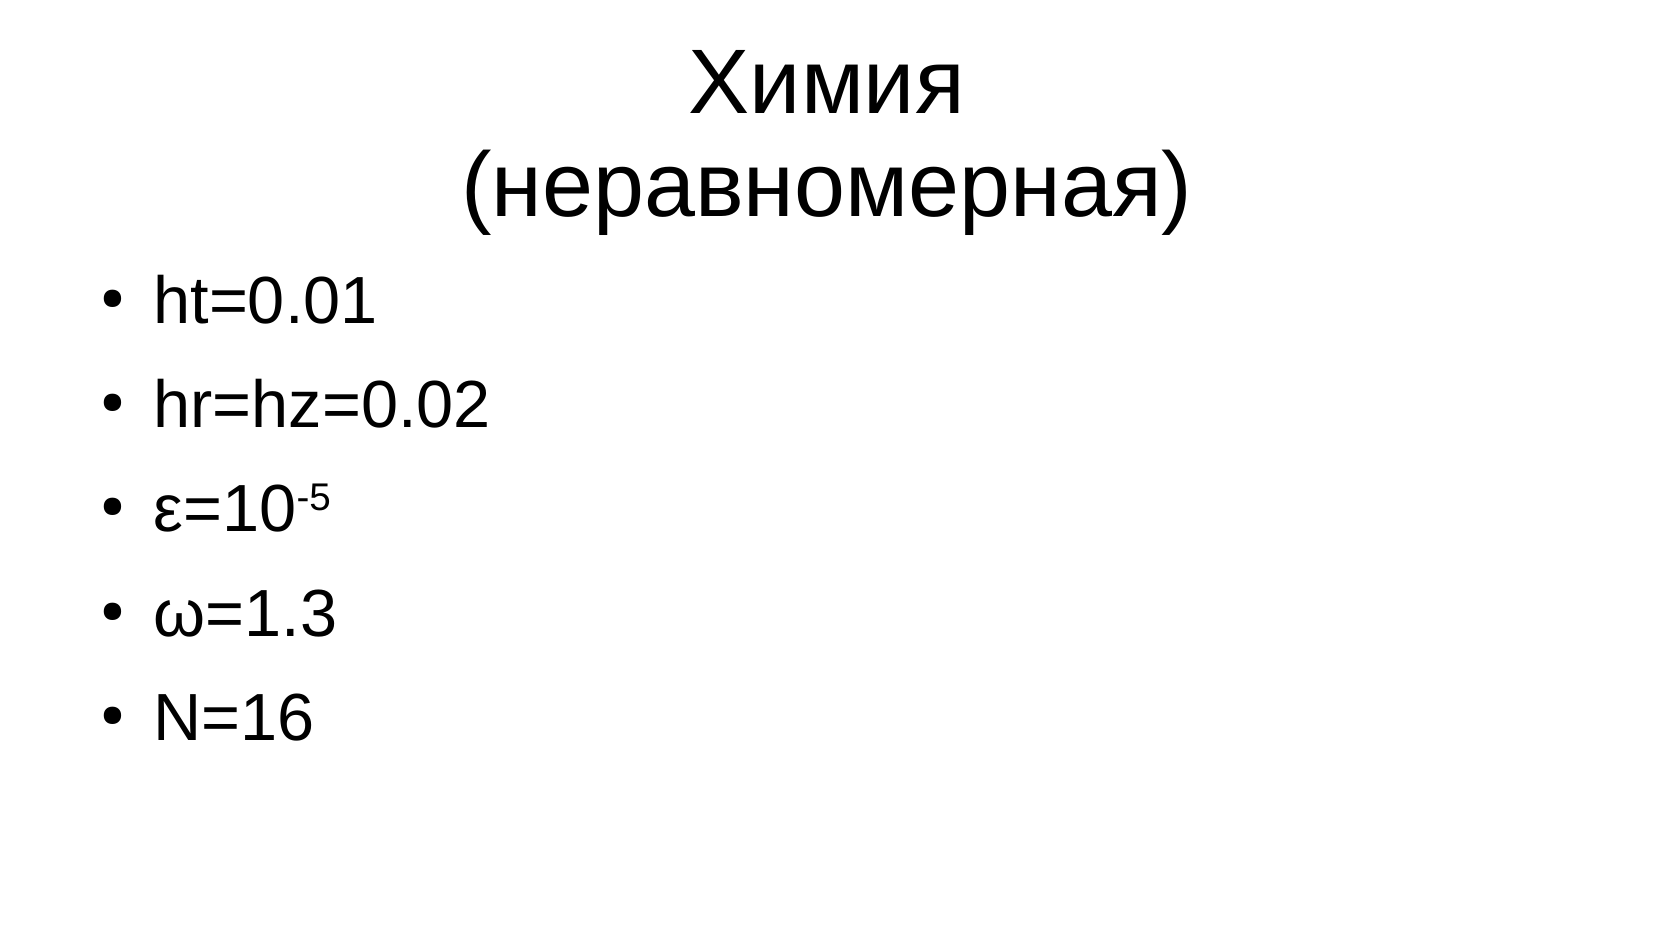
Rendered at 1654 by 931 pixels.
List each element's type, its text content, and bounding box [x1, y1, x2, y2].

list ht=0.01 hr=hz=0.02 ε=10-5 ω=1.3 N=16 [82, 262, 1572, 803]
title Химия (неравномерная) [82, 41, 1572, 226]
